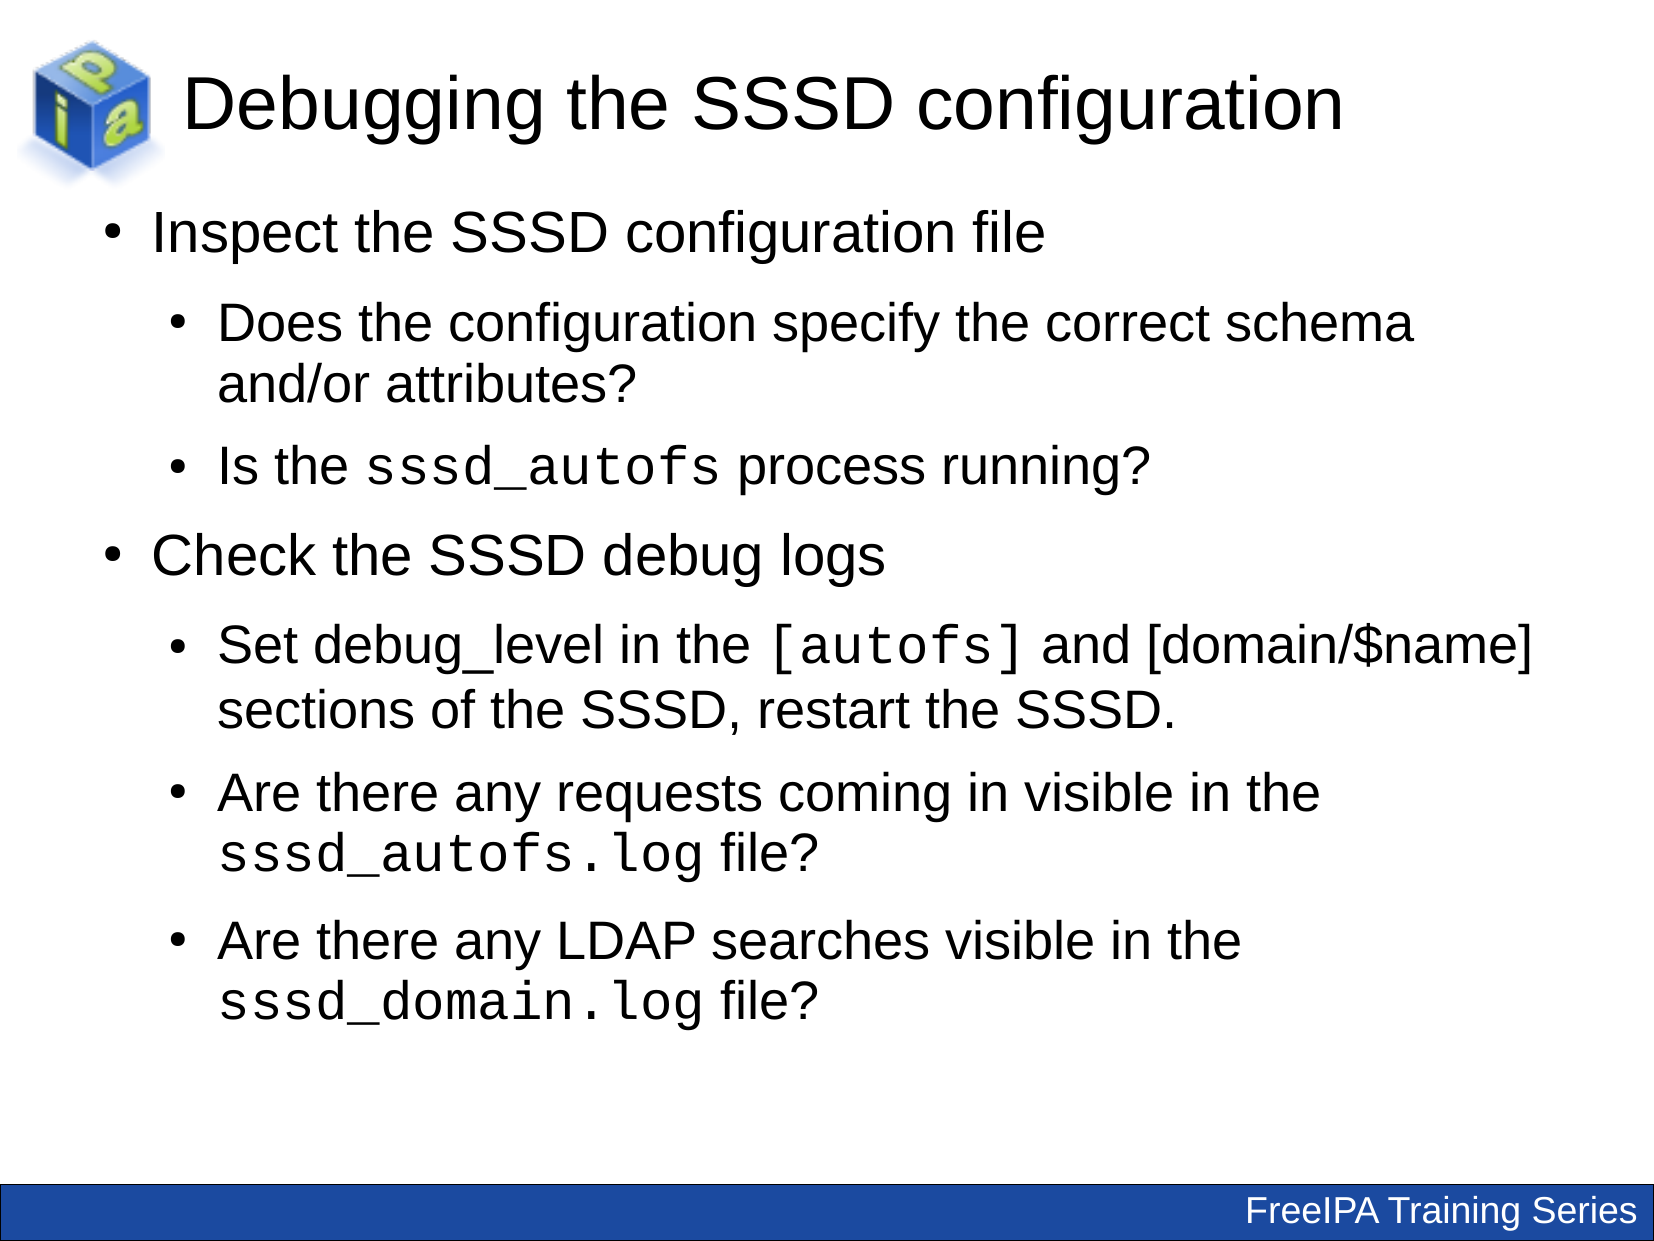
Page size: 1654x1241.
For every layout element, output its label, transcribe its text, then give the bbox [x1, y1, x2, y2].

title Debugging the SSSD configuration [182, 31, 1579, 177]
picture [17, 34, 165, 193]
list Inspect the SSSD configuration file Does the configuration specify the correct schema and/or attributes? Is the sssd_autofs process running? Check the SSSD debug logs Set debug_level in the [autofs] and [domain/$name] sections of the SSSD, restart the SSSD. Are there any requests coming in visible in the sssd_autofs.log file? Are there any LDAP searches visible in the sssd_domain.log file? [85, 200, 1575, 1041]
